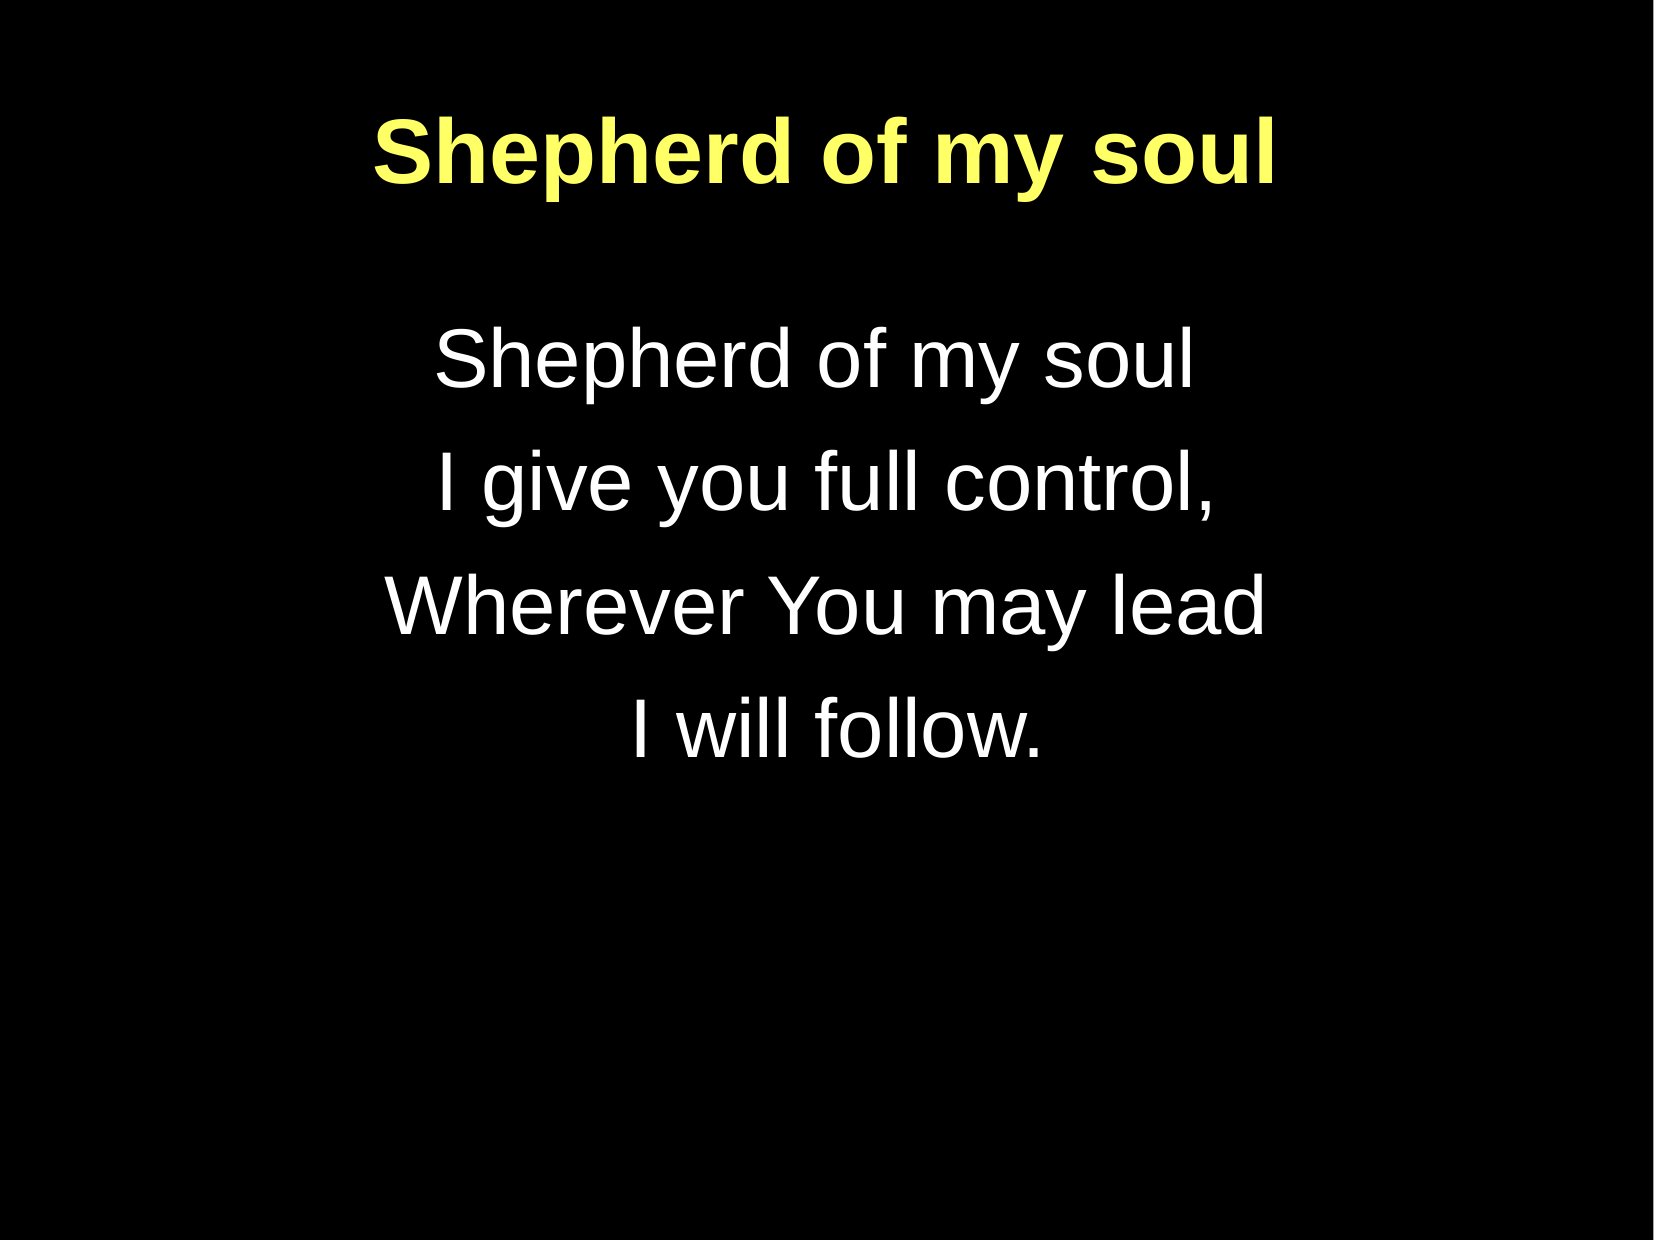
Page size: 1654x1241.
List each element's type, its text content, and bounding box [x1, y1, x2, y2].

title Shepherd of my soul [82, 49, 1571, 257]
list Shepherd of my soul I give you full control, Wherever You may lead I will follow. [0, 306, 1654, 1026]
